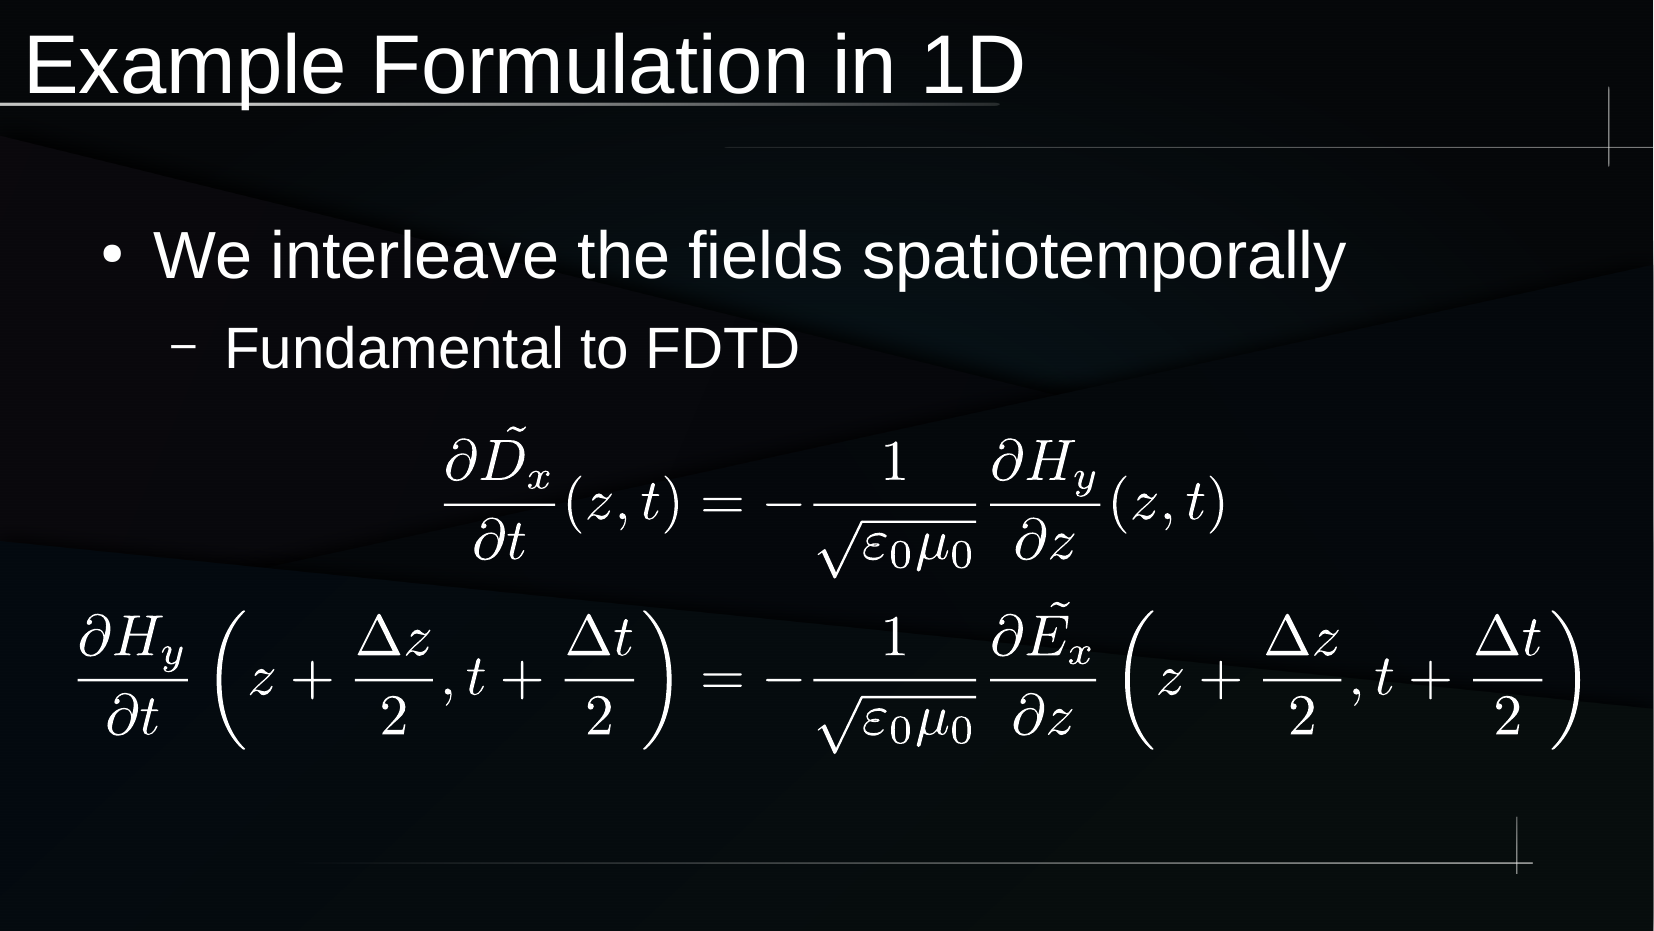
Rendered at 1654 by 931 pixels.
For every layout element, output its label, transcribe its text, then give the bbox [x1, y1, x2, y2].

list We interleave the fields spatiotemporally Fundamental to FDTD [82, 217, 1571, 424]
picture [0, 0, 1654, 931]
list We interleave the fields spatiotemporally Fundamental to FDTD [82, 757, 1571, 871]
title Example Formulation in 1D [23, 11, 1589, 119]
